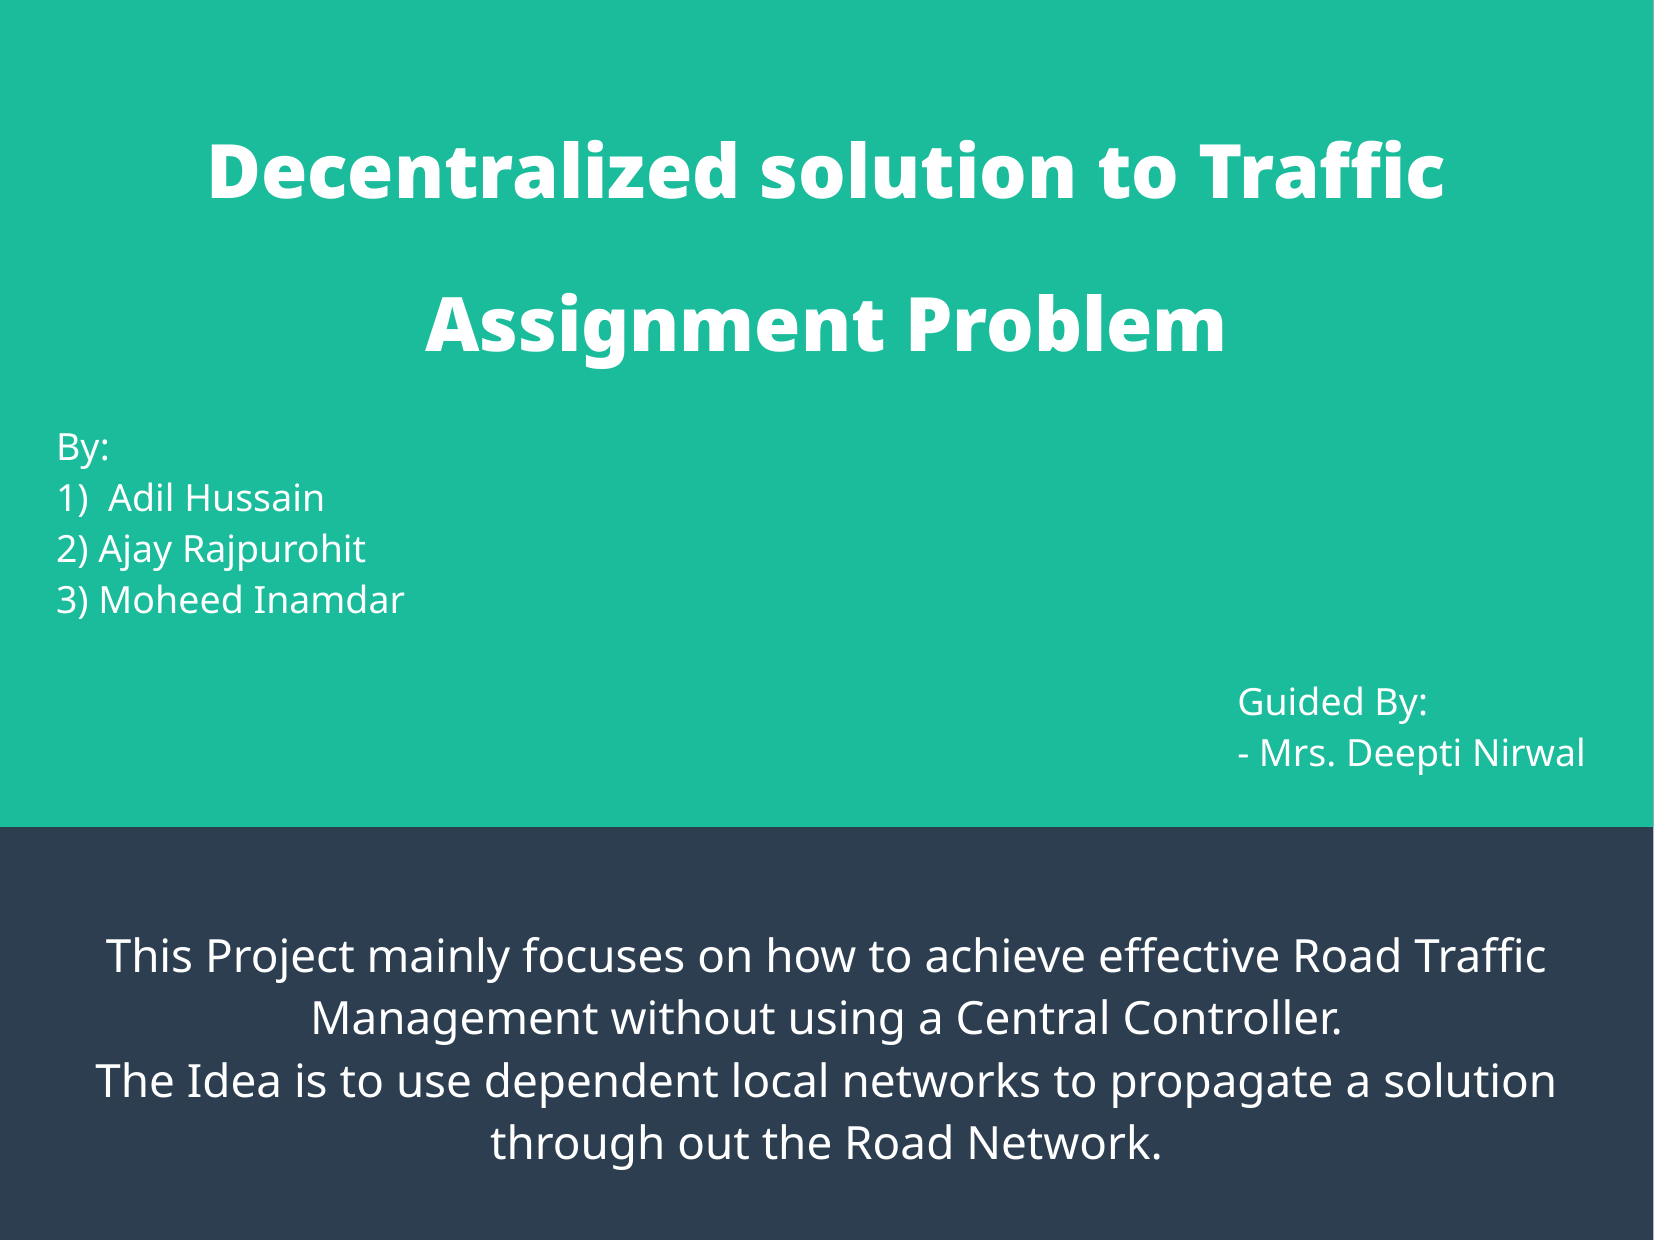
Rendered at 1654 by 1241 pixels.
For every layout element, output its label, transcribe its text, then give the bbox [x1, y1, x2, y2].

subtitle This Project mainly focuses on how to achieve effective Road Traffic Management without using a Central Controller. The Idea is to use dependent local networks to propagate a solution through out the Road Network. [59, 933, 1595, 1163]
title Decentralized solution to Traffic Assignment Problem [59, 102, 1595, 338]
text_box By: 1) Adil Hussain 2) Ajay Rajpurohit 3) Moheed Inamdar Guided By: - Mrs. Deepti Nirwal [41, 413, 1625, 780]
